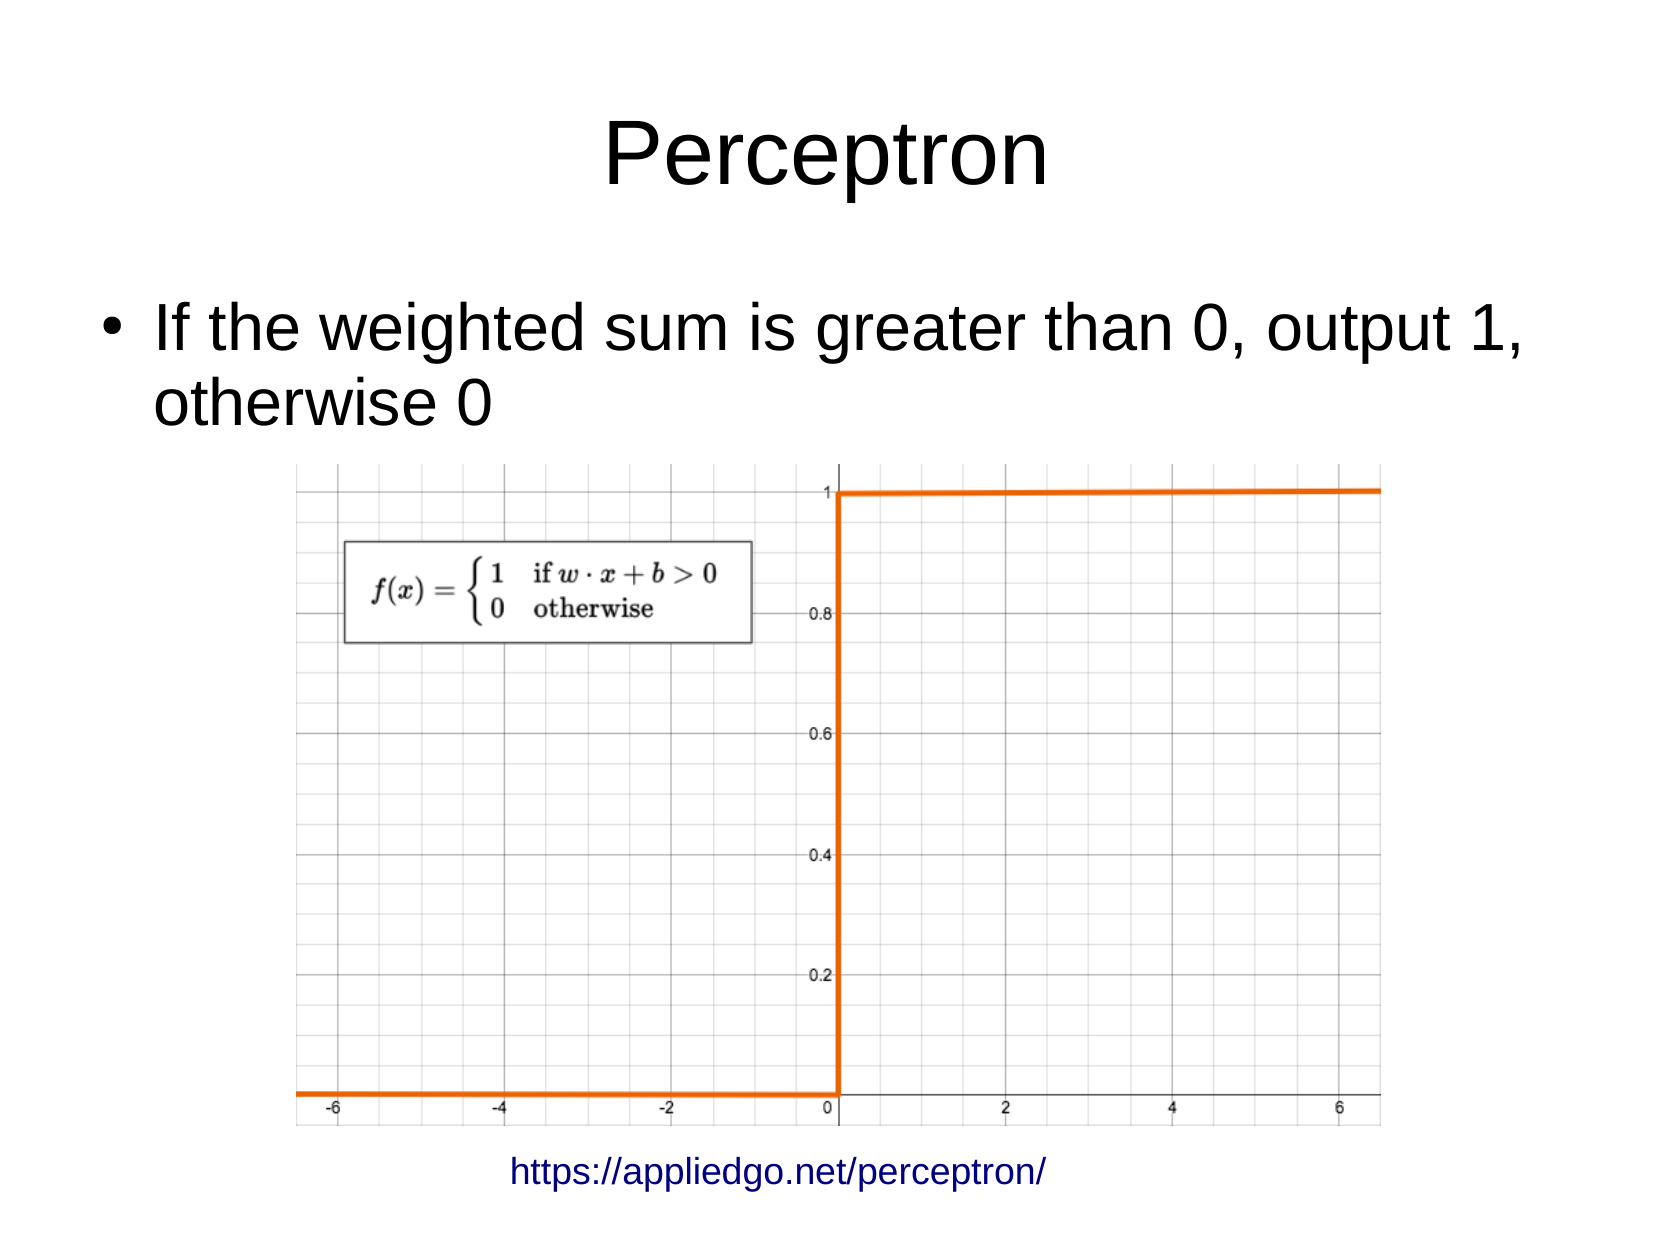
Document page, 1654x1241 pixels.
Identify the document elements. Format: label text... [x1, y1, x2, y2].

list If the weighted sum is greater than 0, output 1, otherwise 0 [82, 290, 1571, 1010]
picture [296, 464, 1381, 1126]
text_box https://appliedgo.net/perceptron/ [495, 1143, 1062, 1201]
title Perceptron [82, 49, 1571, 257]
